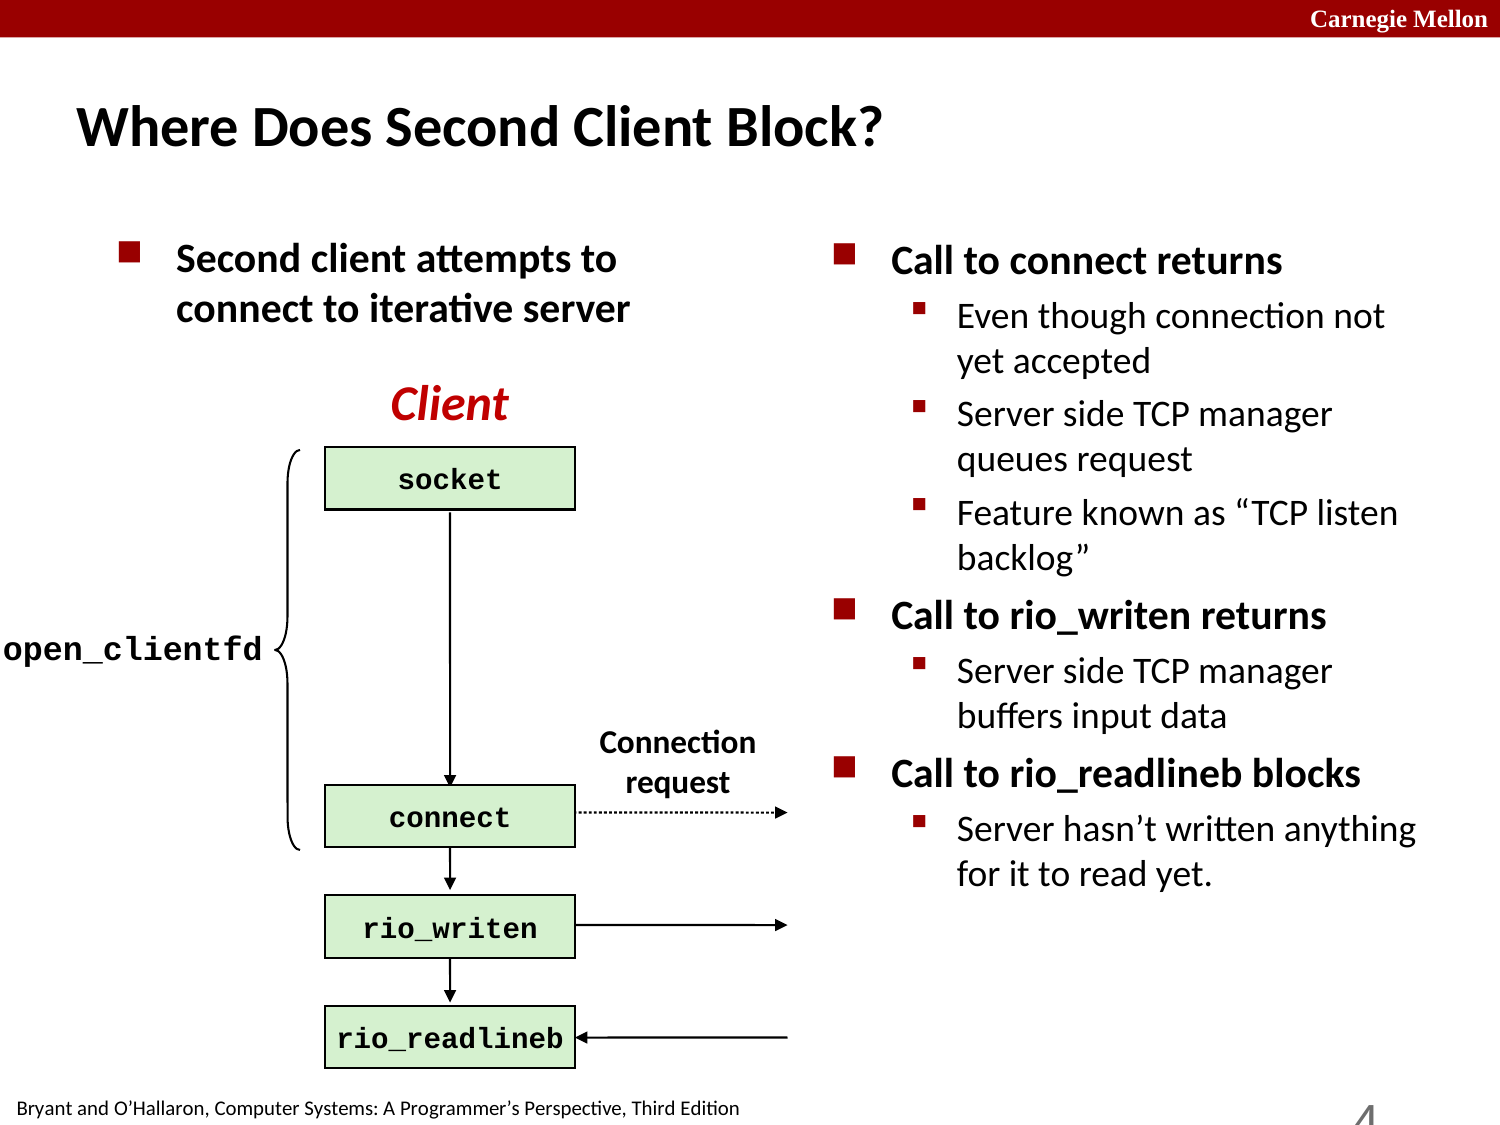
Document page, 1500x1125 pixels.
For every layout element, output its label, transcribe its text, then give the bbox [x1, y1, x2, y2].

title Where Does Second Client Block? [61, 60, 1307, 186]
text_box connect [324, 784, 575, 847]
text_box rio_writen [324, 895, 575, 958]
list Second client attempts to connect to iterative server [104, 223, 740, 400]
text_box Client [375, 362, 524, 438]
list Call to connect returns Even though connection not yet accepted Server side TCP manager queues request Feature known as “TCP listen backlog” Call to rio_writen returns Server side TCP manager buffers input data Call to rio_readlineb blocks Server hasn’t written anything for it to read yet. [819, 224, 1456, 1041]
text_box socket [324, 447, 575, 510]
text_box Connection request [584, 713, 772, 808]
text_box open_clientfd [0, 619, 278, 675]
text_box rio_readlineb [324, 1005, 575, 1069]
